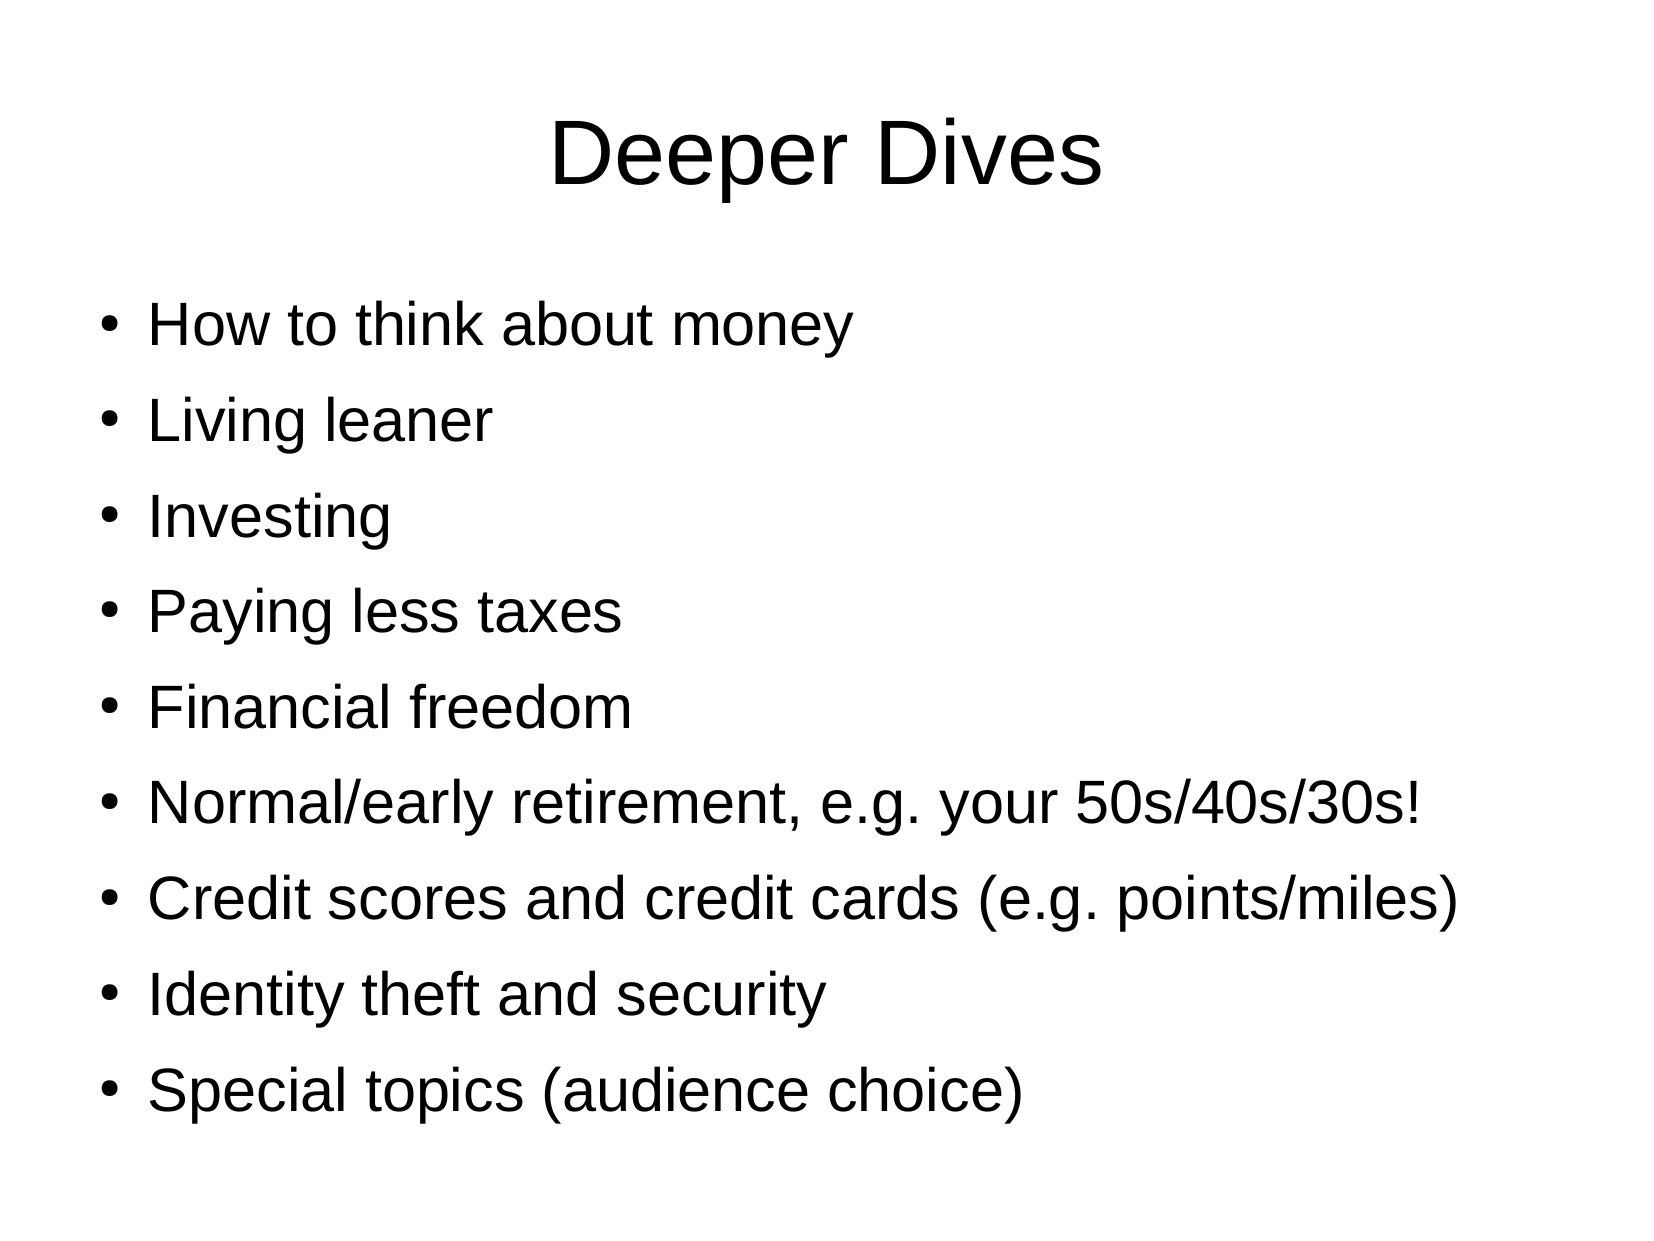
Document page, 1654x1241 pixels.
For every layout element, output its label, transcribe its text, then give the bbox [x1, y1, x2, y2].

list How to think about money Living leaner Investing Paying less taxes Financial freedom Normal/early retirement, e.g. your 50s/40s/30s! Credit scores and credit cards (e.g. points/miles) Identity theft and security Special topics (audience choice) [82, 290, 1571, 1126]
title Deeper Dives [82, 49, 1571, 257]
